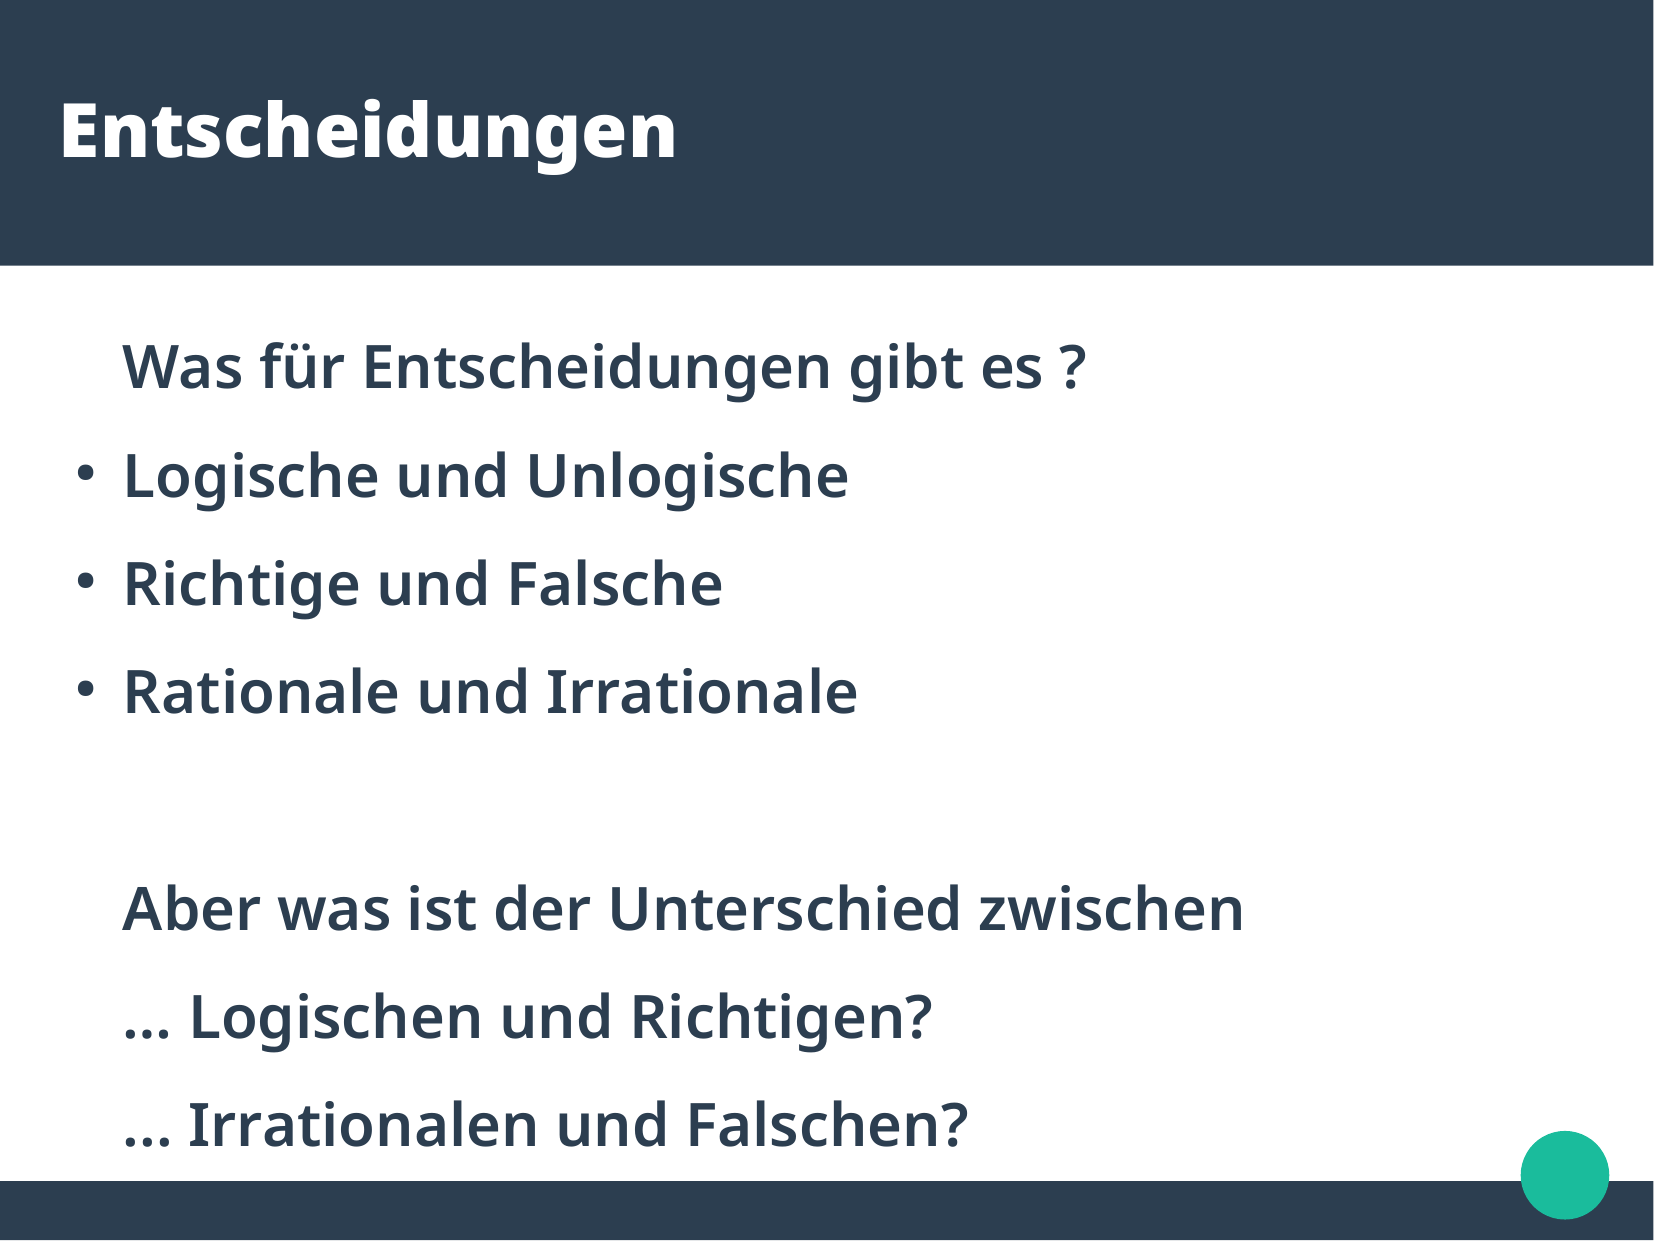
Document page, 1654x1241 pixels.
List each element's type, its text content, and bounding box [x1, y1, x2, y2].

list Was für Entscheidungen gibt es ? Logische und Unlogische Richtige und Falsche Rationale und Irrationale Aber was ist der Unterschied zwischen … Logischen und Richtigen? ... Irrationalen und Falschen? [59, 324, 1595, 1171]
title Entscheidungen [59, 49, 1595, 207]
